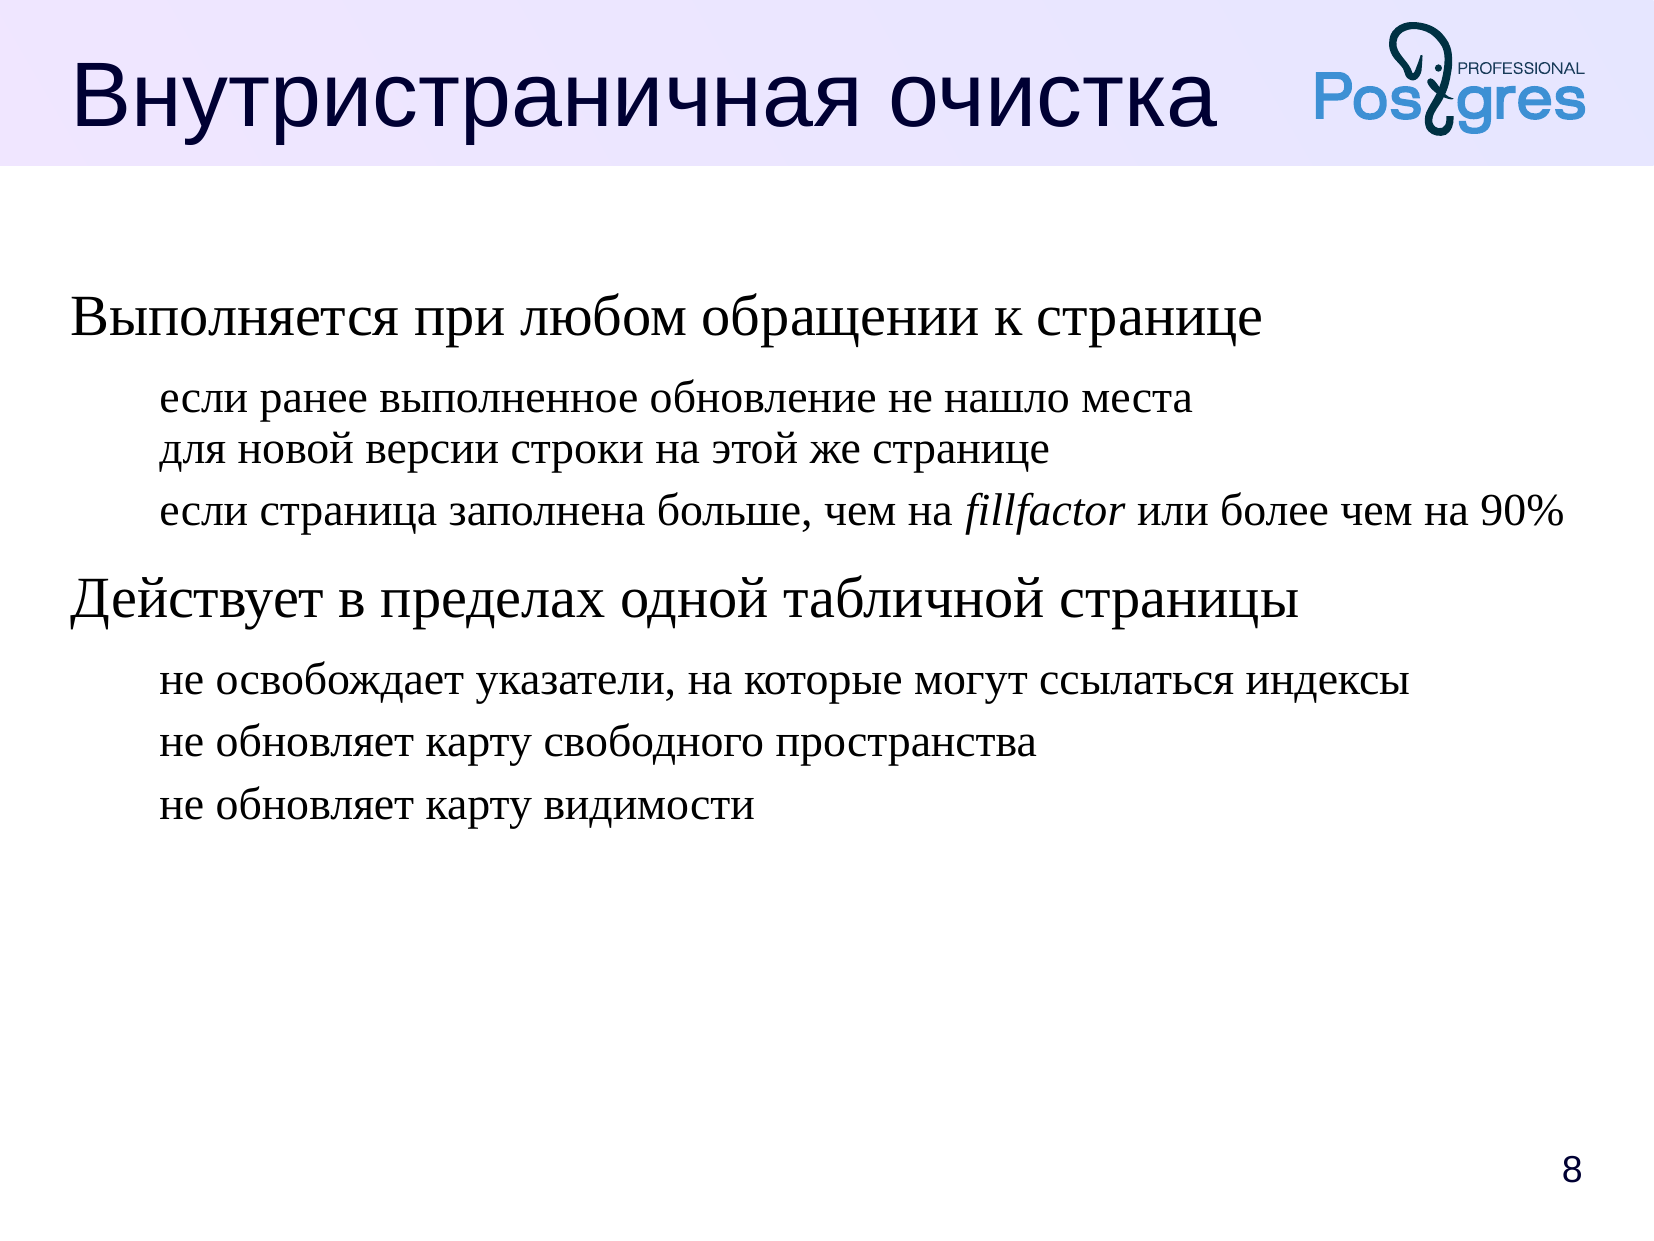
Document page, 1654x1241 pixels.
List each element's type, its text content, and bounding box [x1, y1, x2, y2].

title Внутристраничная очистка [70, 43, 1241, 147]
list Выполняется при любом обращении к странице если ранее выполненное обновление не нашло места для новой версии строки на этой же странице если страница заполнена больше, чем на fillfactor или более чем на 90% Действует в пределах одной табличной страницы не освобождает указатели, на которые могут ссылаться индексы не обновляет карту свободного пространства не обновляет карту видимости [70, 283, 1583, 1141]
